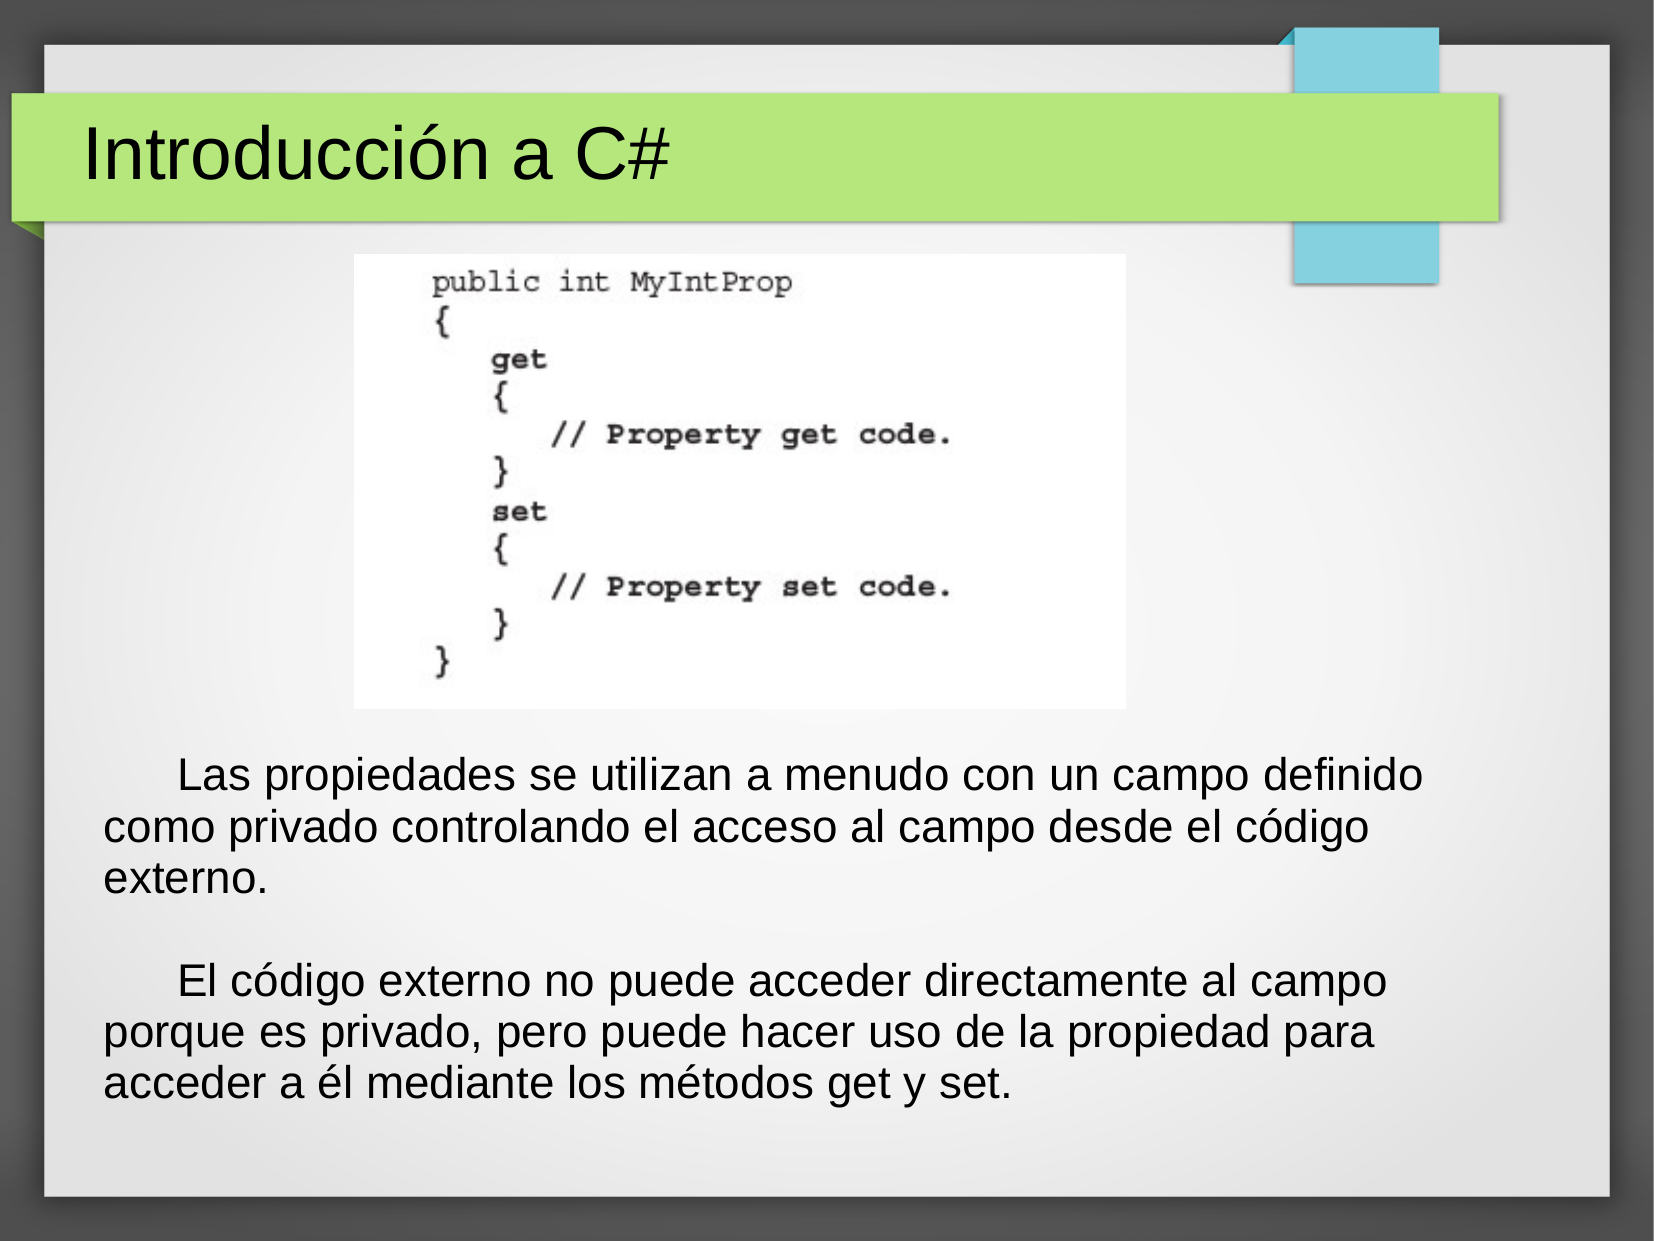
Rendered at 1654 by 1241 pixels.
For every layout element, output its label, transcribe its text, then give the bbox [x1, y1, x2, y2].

title Las propiedades se utilizan a menudo con un campo definido como privado controlando el acceso al campo desde el código externo. El código externo no puede acceder directamente al campo porque es privado, pero puede hacer uso de la propiedad para acceder a él mediante los métodos get y set. [103, 749, 1512, 1109]
picture [0, 0, 1654, 1241]
title Introducción a C# [82, 94, 1264, 213]
